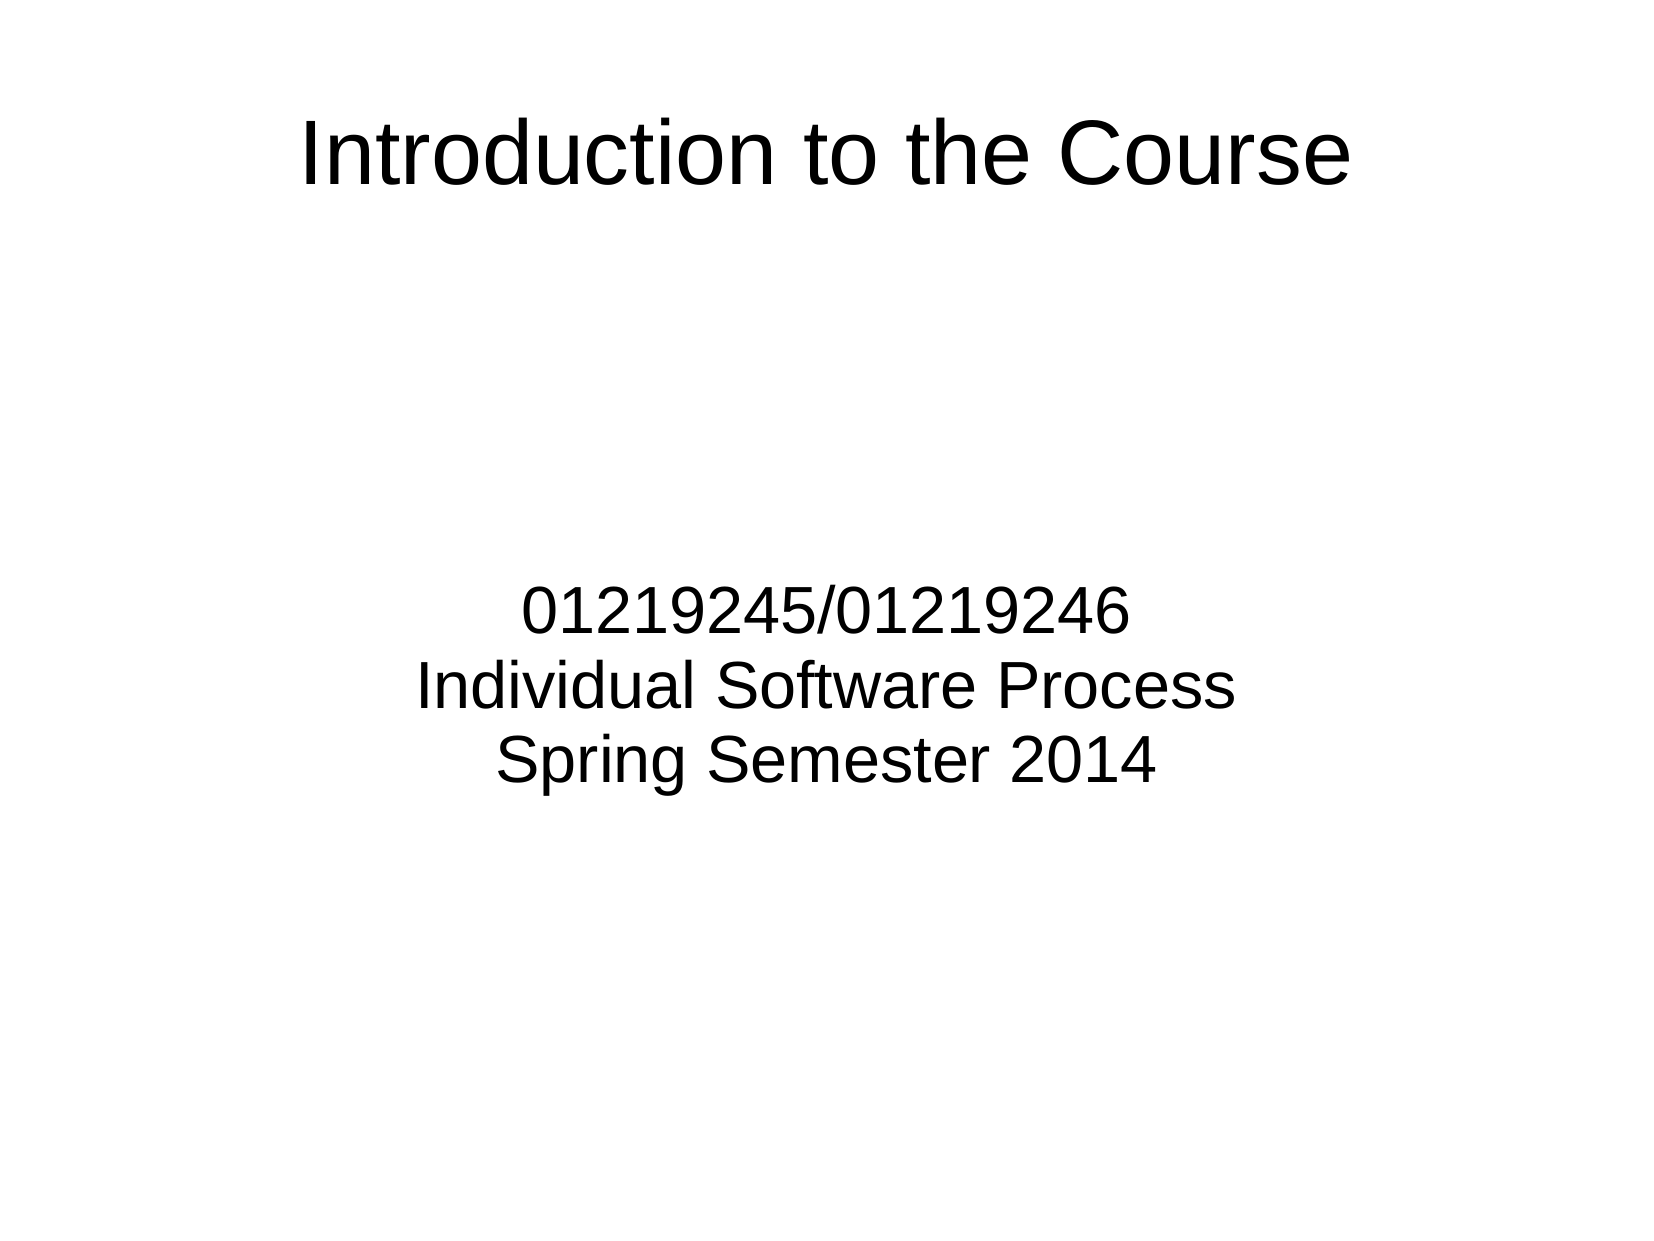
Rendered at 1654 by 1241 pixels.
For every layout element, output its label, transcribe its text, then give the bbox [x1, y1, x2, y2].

title Introduction to the Course [82, 49, 1571, 257]
subtitle 01219245/01219246 Individual Software Process Spring Semester 2014 [82, 290, 1571, 1081]
